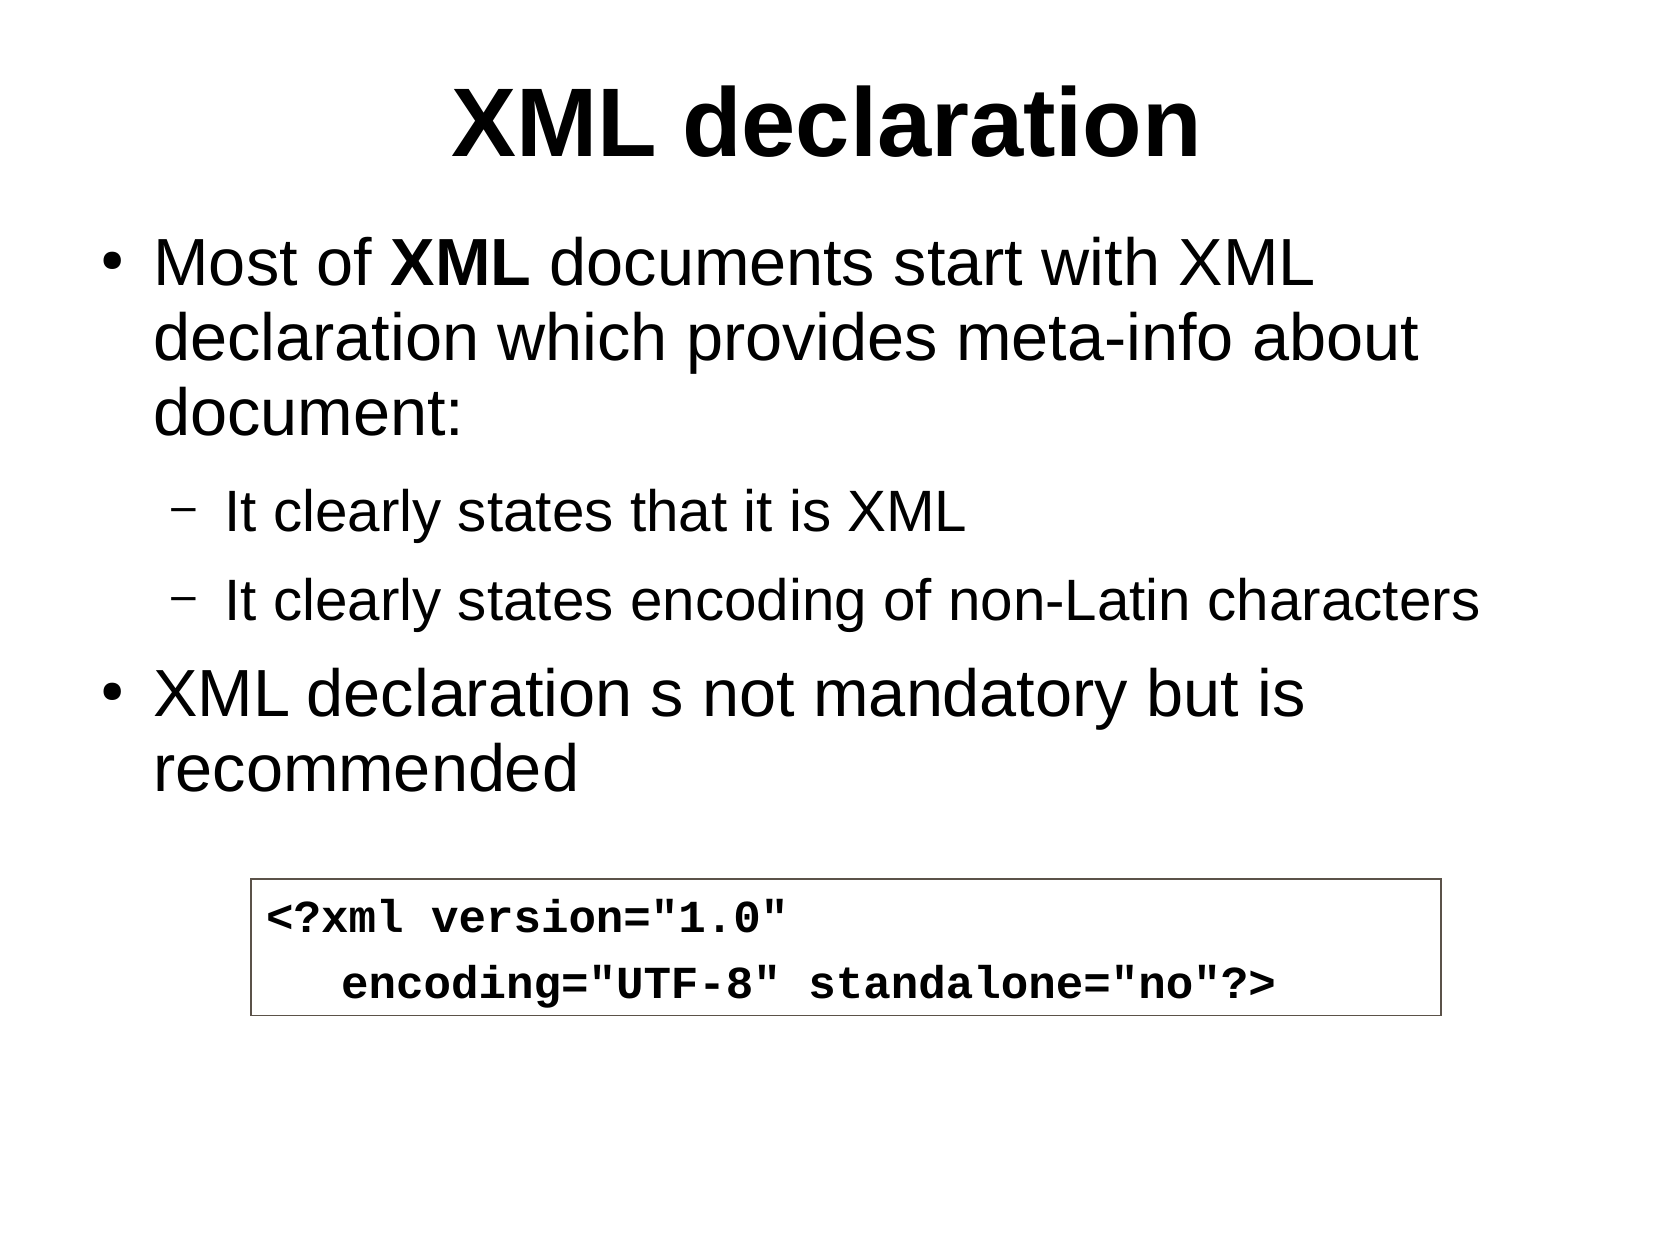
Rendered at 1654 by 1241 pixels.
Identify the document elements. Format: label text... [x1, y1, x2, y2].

text_box <?xml version="1.0" encoding="UTF-8" standalone="no"?> [251, 878, 1441, 1016]
title XML declaration [82, 49, 1571, 196]
list Most of XML documents start with XML declaration which provides meta-info about document: It clearly states that it is XML It clearly states encoding of non-Latin characters XML declaration s not mandatory but is recommended [82, 225, 1538, 1186]
